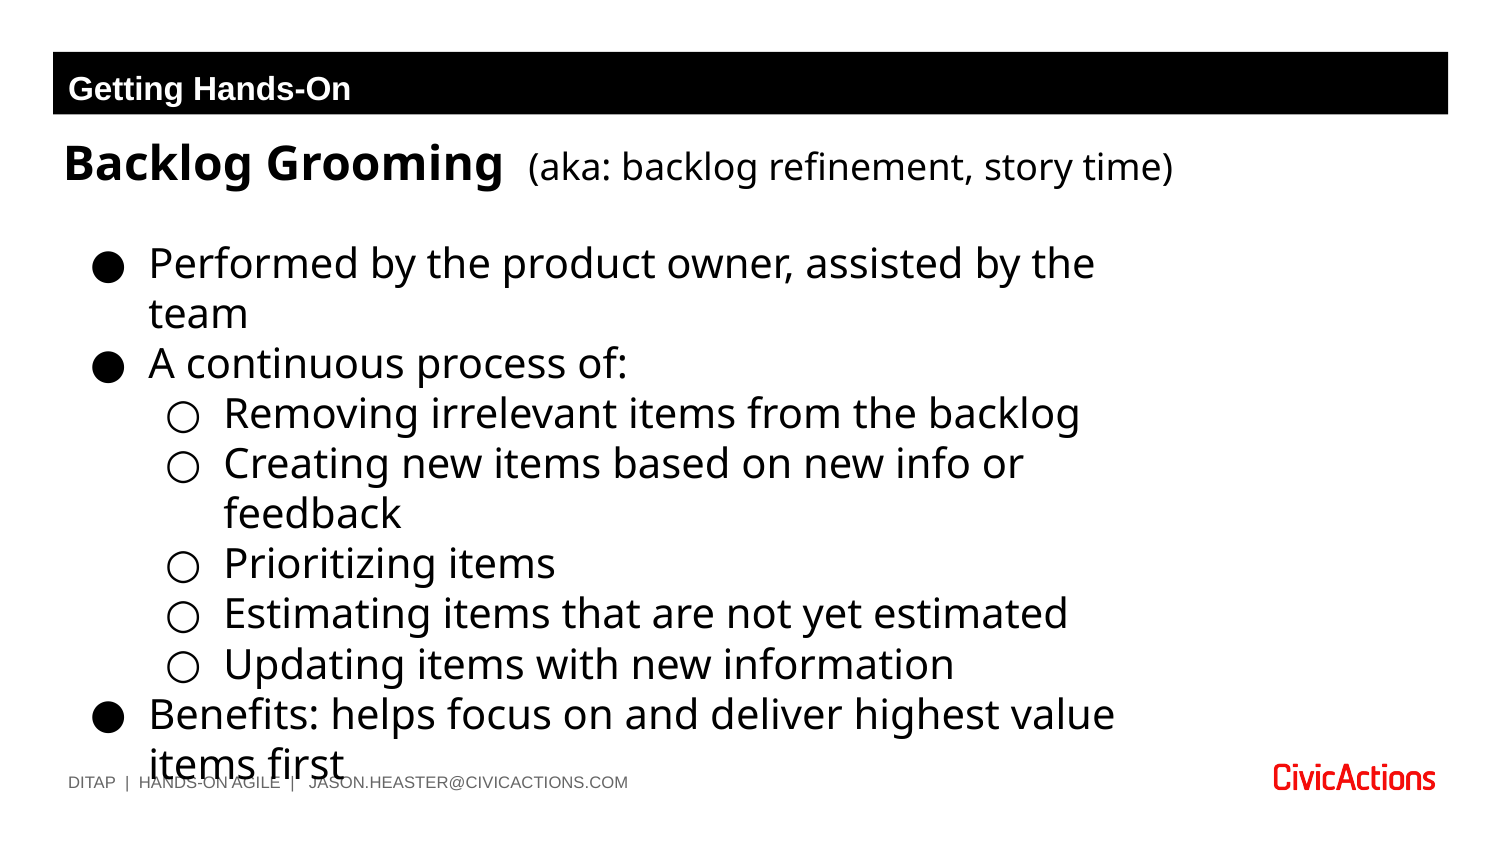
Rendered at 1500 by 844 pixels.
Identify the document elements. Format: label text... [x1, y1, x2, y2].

title Getting Hands-On [53, 51, 1449, 115]
list Performed by the product owner, assisted by the team A continuous process of: Removing irrelevant items from the backlog Creating new items based on new info or feedback Prioritizing items Estimating items that are not yet estimated Updating items with new information Benefits: helps focus on and deliver highest value items first [63, 227, 1182, 802]
picture [1271, 758, 1438, 795]
list Backlog Grooming (aka: backlog refinement, story time) [53, 123, 1449, 194]
